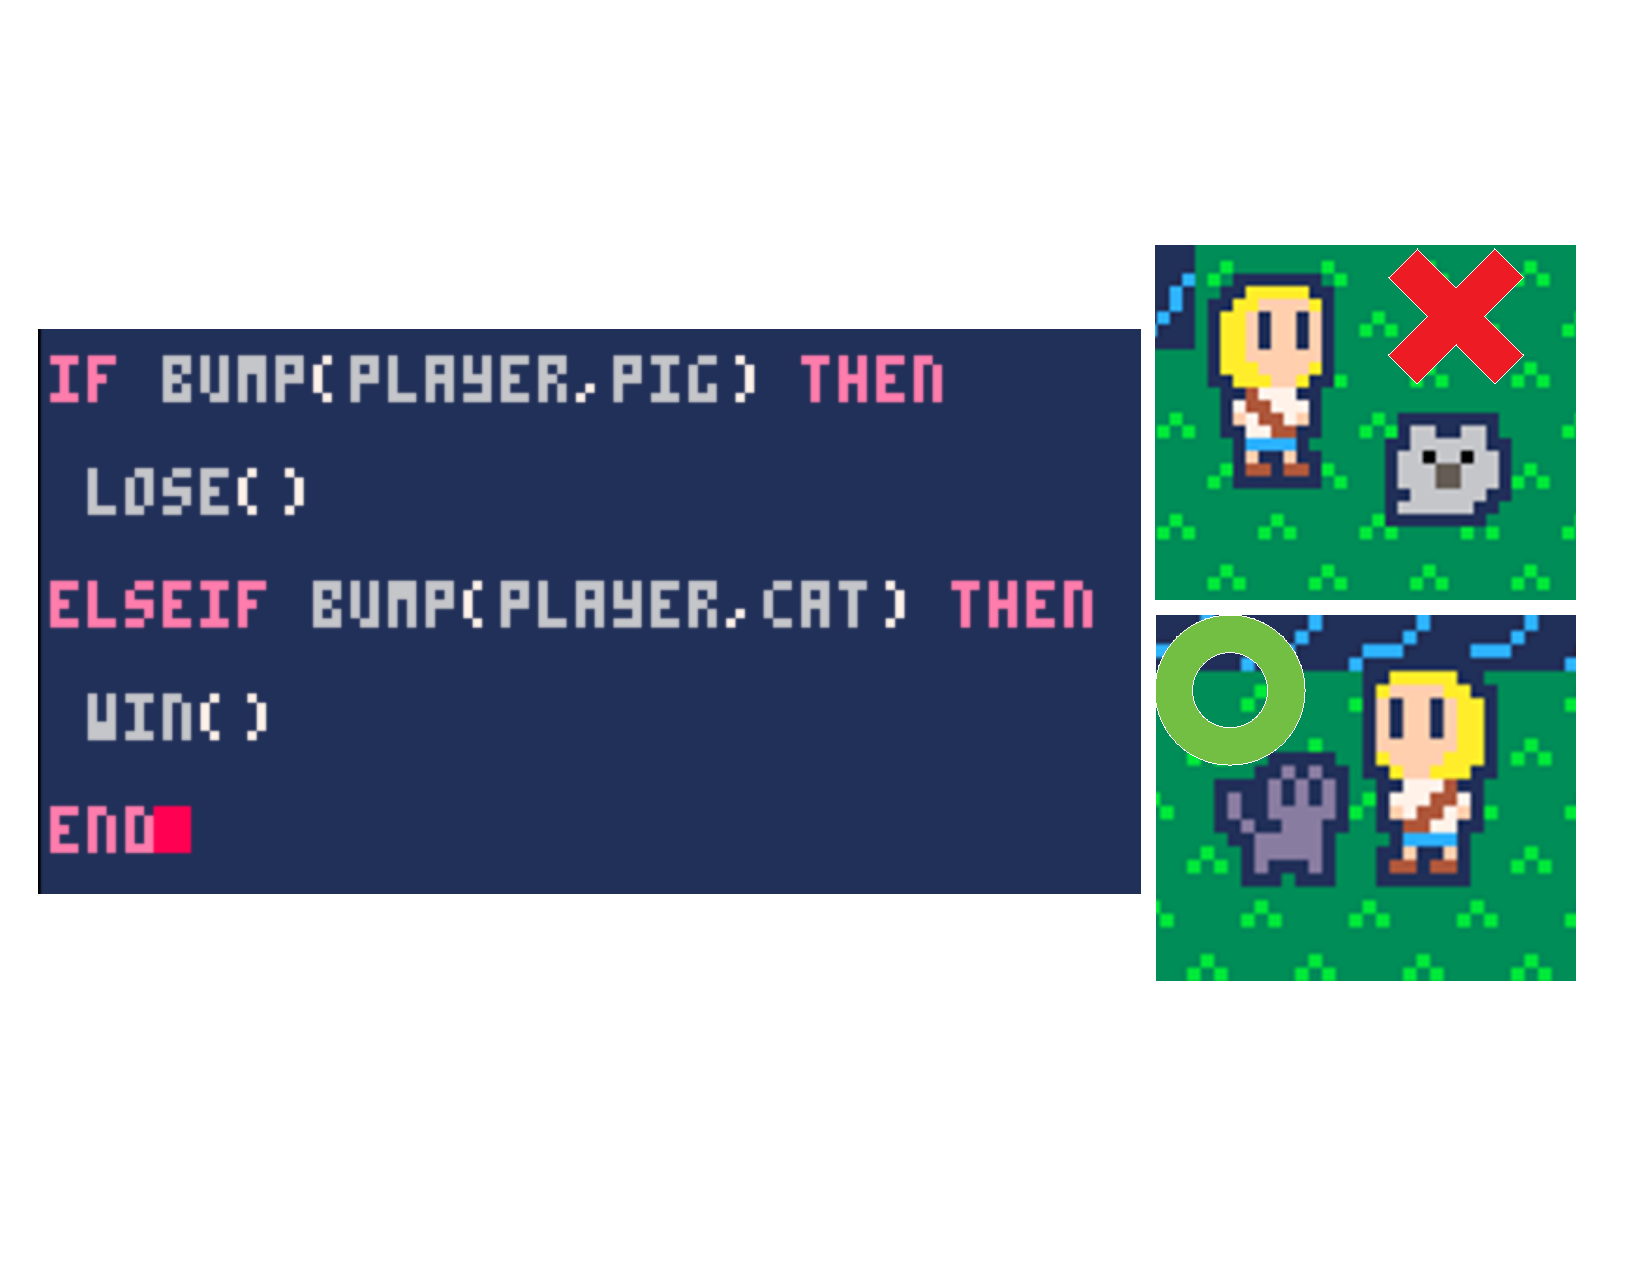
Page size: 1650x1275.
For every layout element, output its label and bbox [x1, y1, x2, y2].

picture [1155, 245, 1576, 601]
picture [1156, 615, 1576, 981]
picture [38, 329, 1141, 895]
text_box [1155, 614, 1306, 766]
picture [1156, 615, 1218, 672]
picture [1193, 653, 1267, 727]
text_box [1388, 248, 1524, 384]
